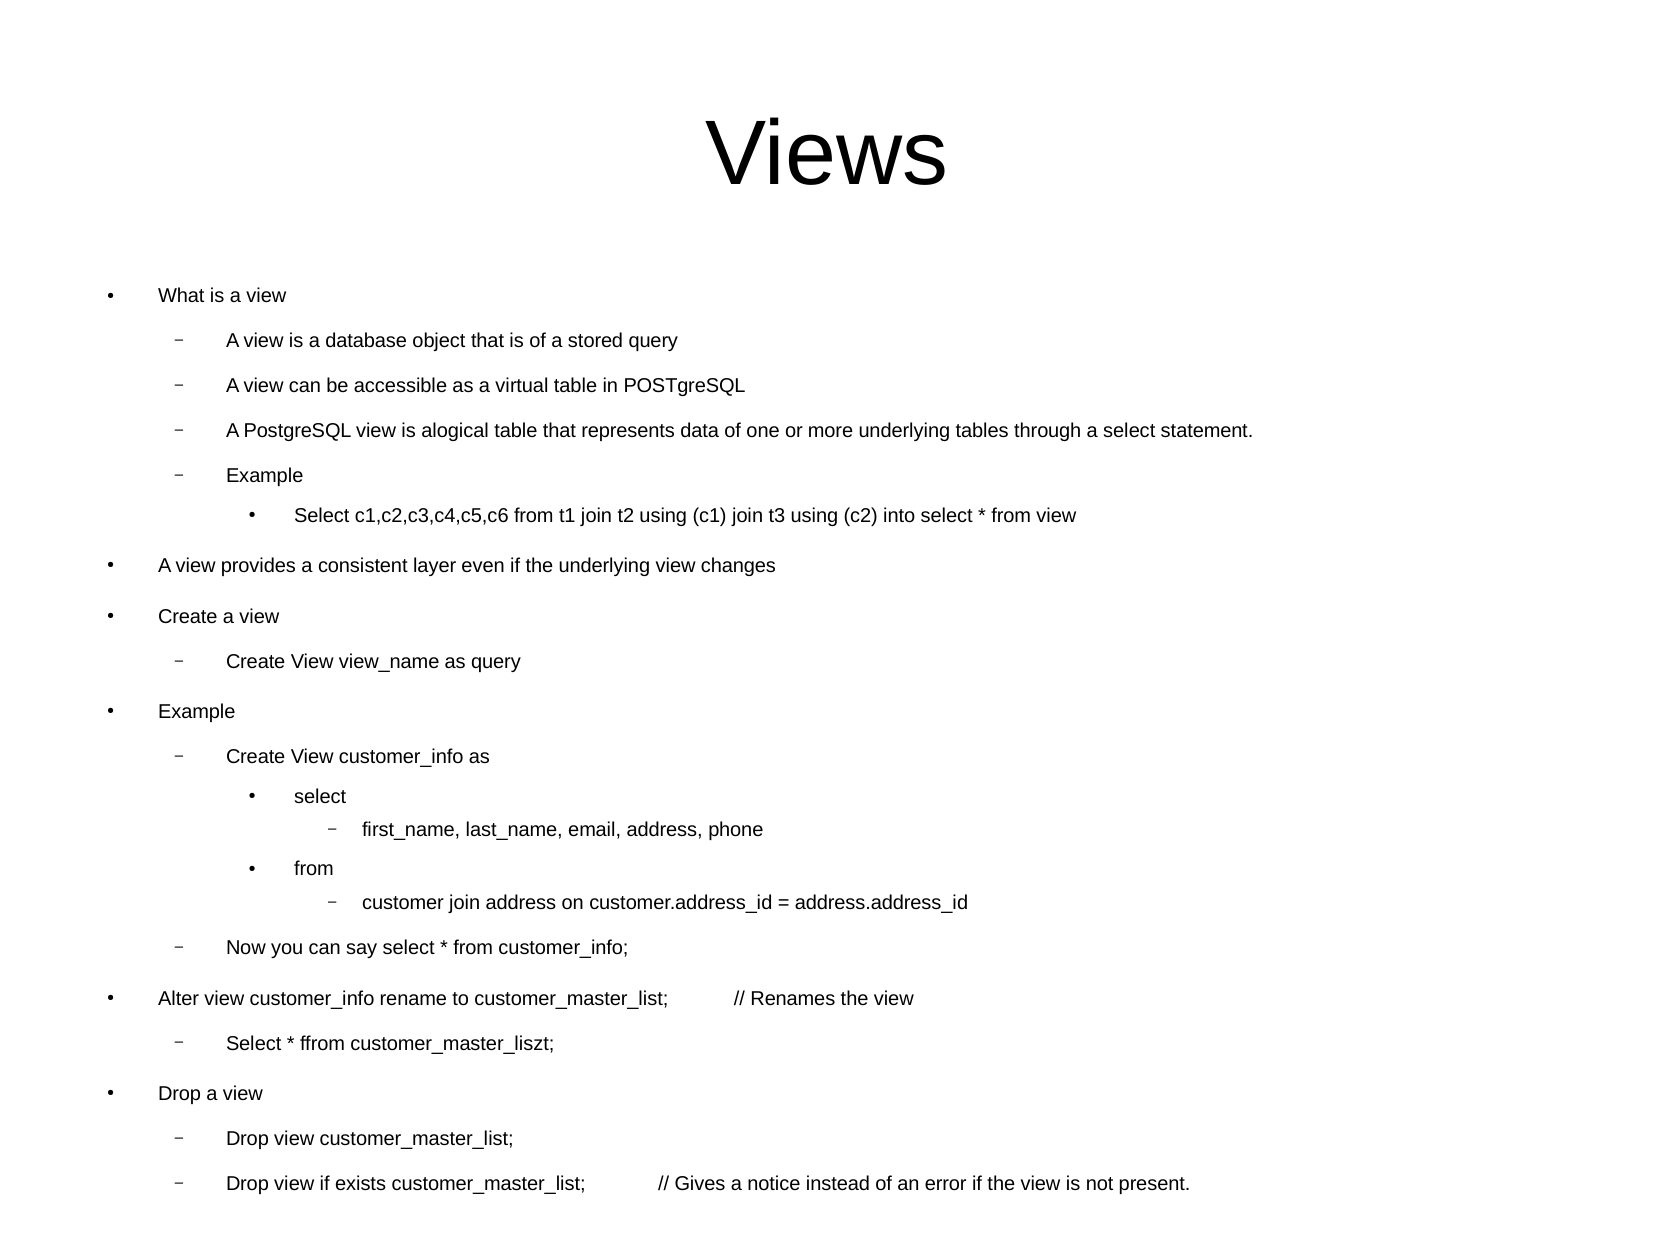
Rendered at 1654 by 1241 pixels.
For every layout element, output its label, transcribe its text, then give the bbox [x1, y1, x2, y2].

title Views [82, 49, 1571, 257]
list What is a view A view is a database object that is of a stored query A view can be accessible as a virtual table in POSTgreSQL A PostgreSQL view is alogical table that represents data of one or more underlying tables through a select statement. Example Select c1,c2,c3,c4,c5,c6 from t1 join t2 using (c1) join t3 using (c2) into select * from view A view provides a consistent layer even if the underlying view changes Create a view Create View view_name as query Example Create View customer_info as select first_name, last_name, email, address, phone from customer join address on customer.address_id = address.address_id Now you can say select * from customer_info; Alter view customer_info rename to customer_master_list; // Renames the view Select * ffrom customer_master_liszt; Drop a view Drop view customer_master_list; Drop view if exists customer_master_list; // Gives a notice instead of an error if the view is not present. [90, 285, 1579, 1195]
